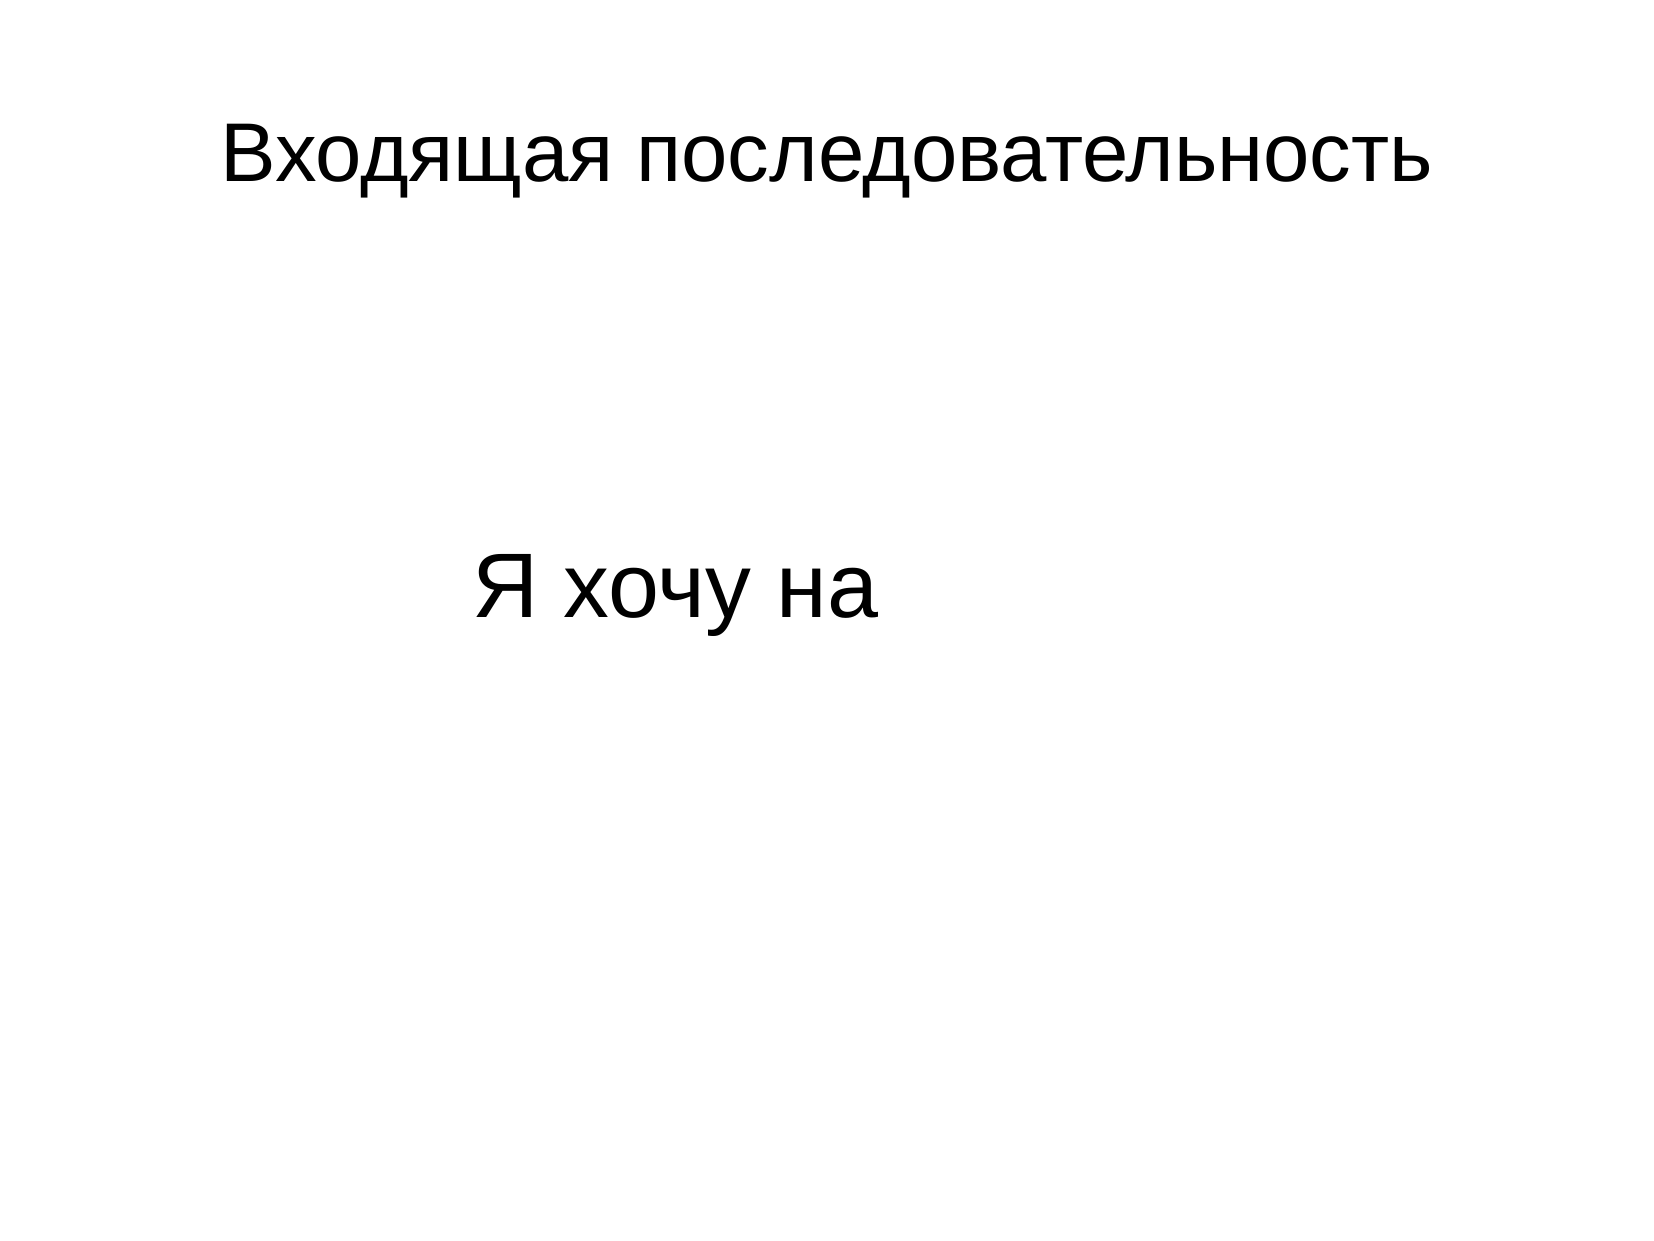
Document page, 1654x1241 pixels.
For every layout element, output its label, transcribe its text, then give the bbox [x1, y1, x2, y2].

text_box Я хочу на [457, 527, 1306, 646]
title Входящая последовательность [82, 16, 1571, 290]
